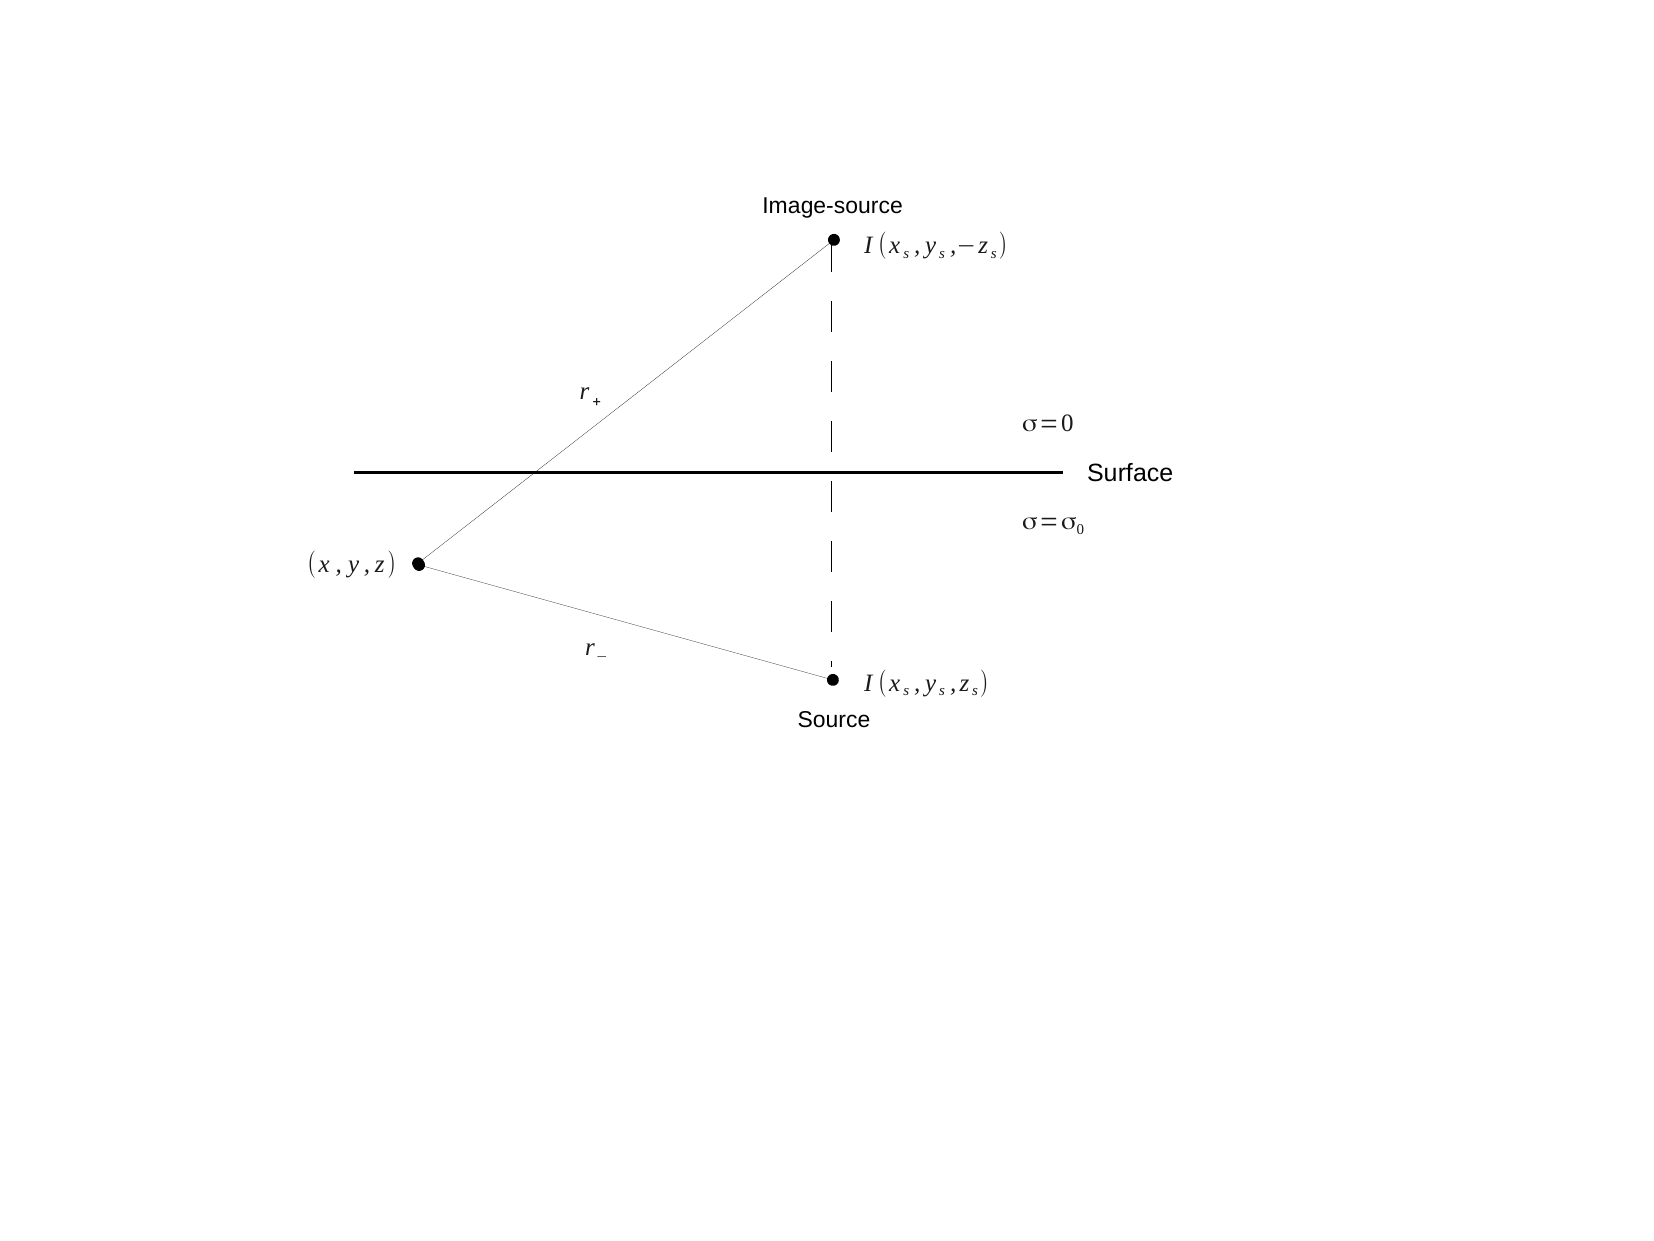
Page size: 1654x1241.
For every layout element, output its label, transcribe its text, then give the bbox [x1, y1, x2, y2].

chart [573, 377, 607, 410]
text_box Surface [1072, 451, 1189, 494]
chart [856, 667, 995, 700]
chart [1015, 409, 1080, 438]
chart [856, 230, 1013, 263]
text_box Source [782, 699, 886, 740]
chart [1015, 515, 1091, 539]
chart [301, 548, 402, 579]
chart [578, 633, 615, 665]
text_box Image-source [747, 185, 918, 226]
